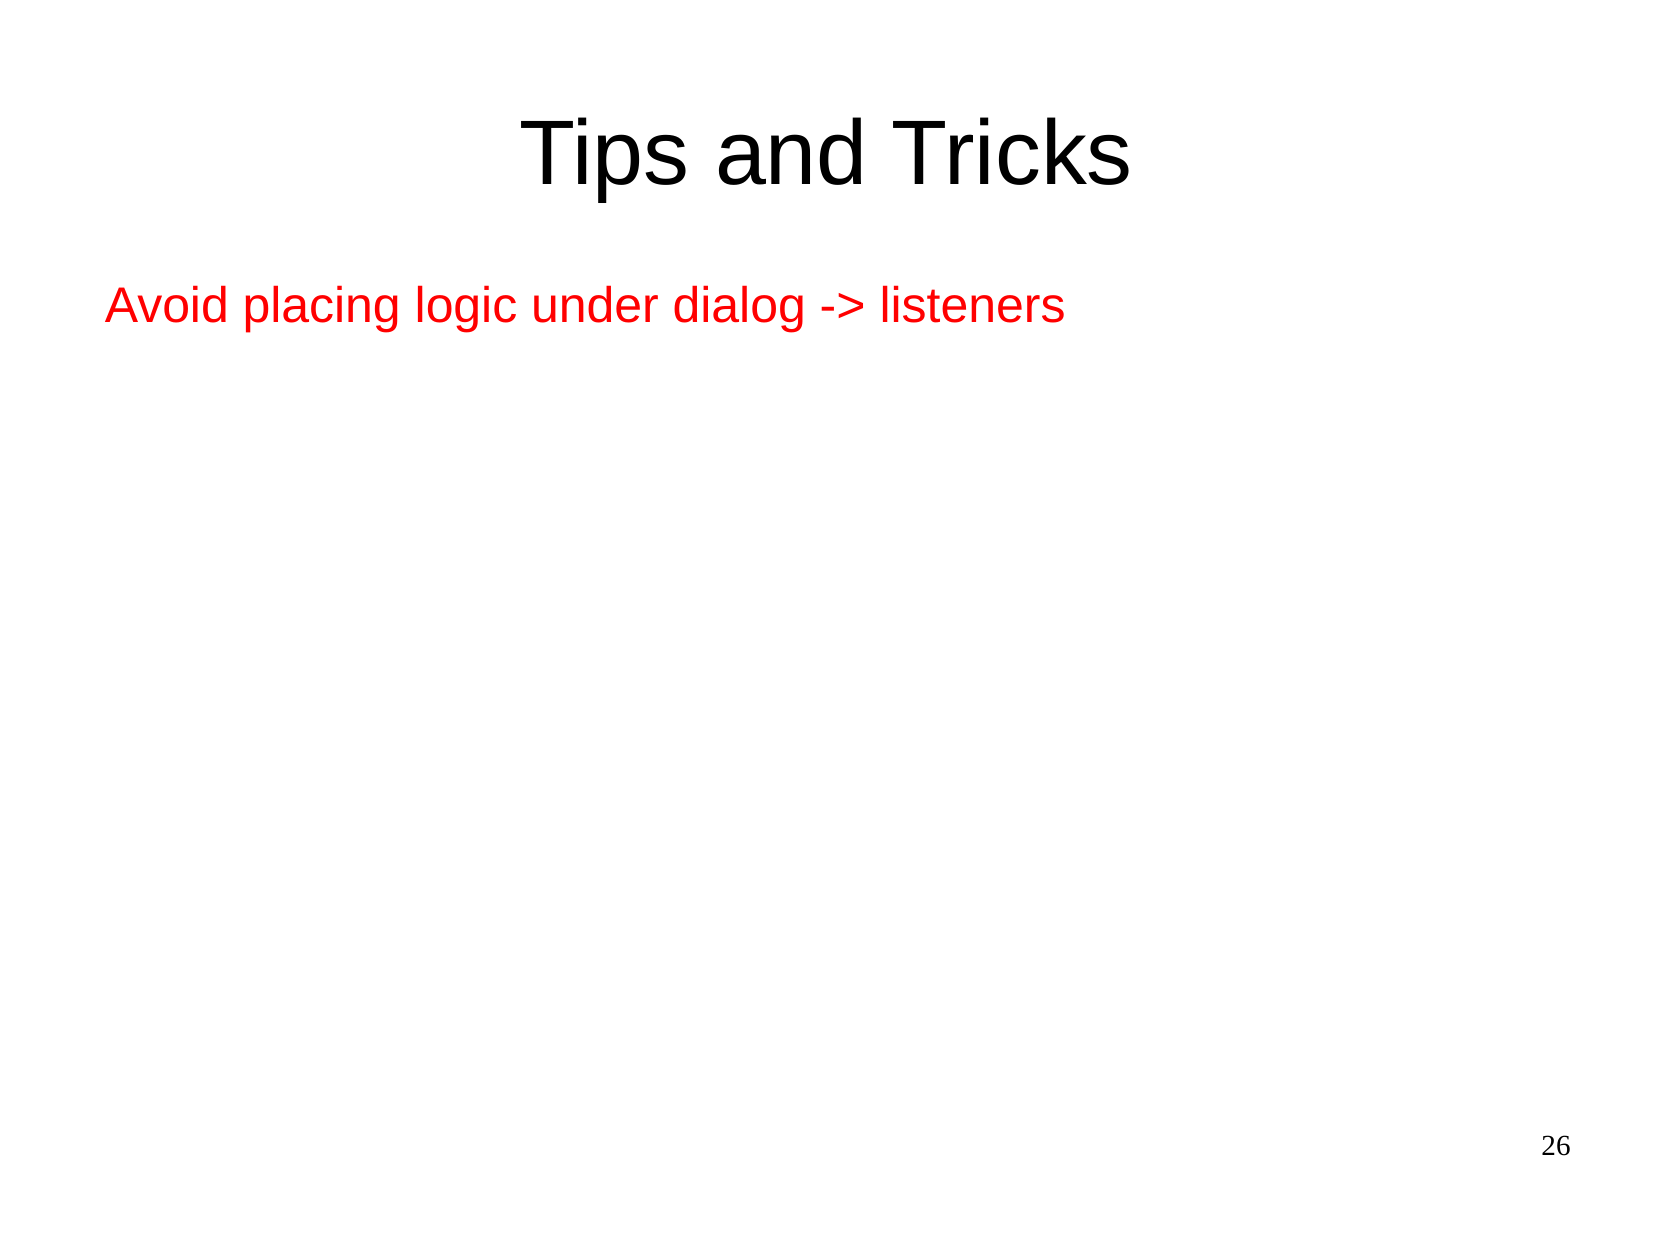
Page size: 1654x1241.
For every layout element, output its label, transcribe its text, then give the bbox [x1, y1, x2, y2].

text_box Avoid placing logic under dialog -> listeners [90, 270, 1576, 342]
title Tips and Tricks [82, 49, 1571, 257]
